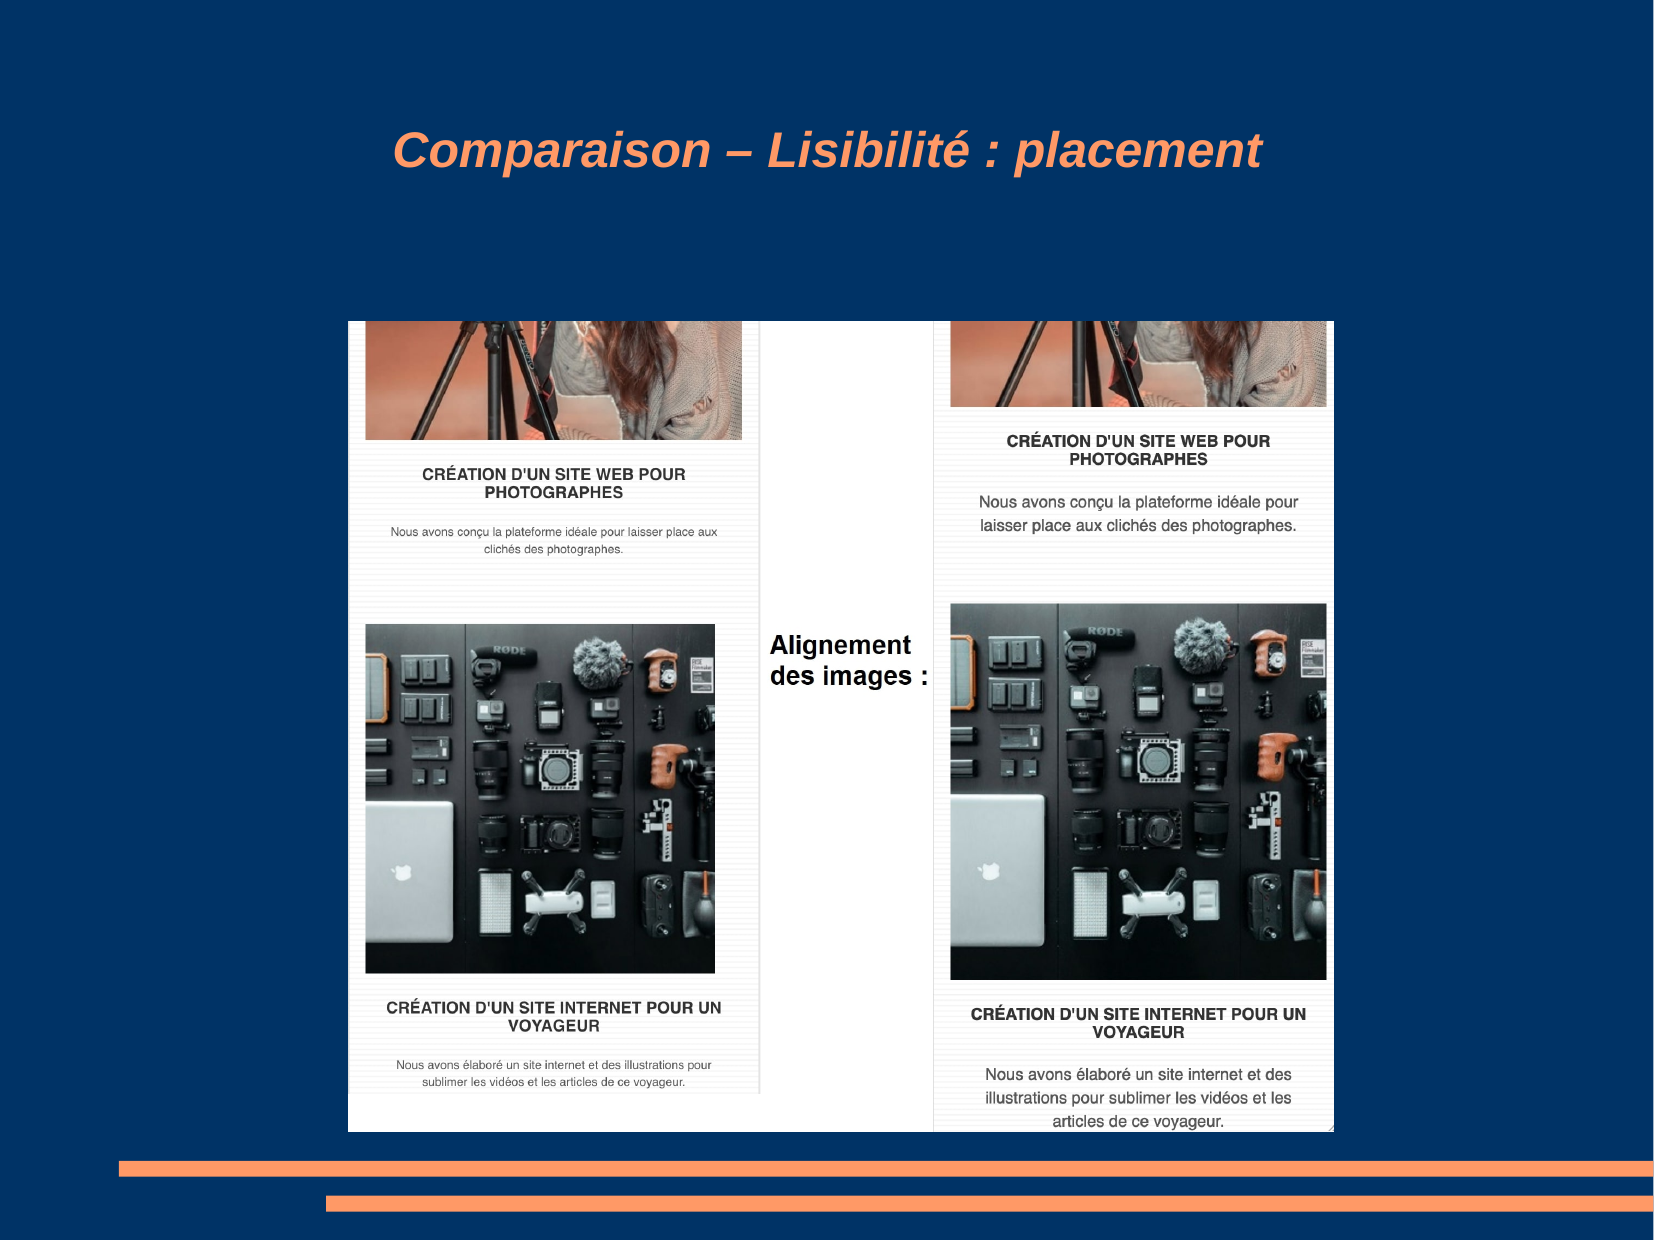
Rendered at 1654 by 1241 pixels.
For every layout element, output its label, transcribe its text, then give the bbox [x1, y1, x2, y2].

title Comparaison – Lisibilité : placement [121, 46, 1534, 254]
picture [348, 321, 1334, 1132]
